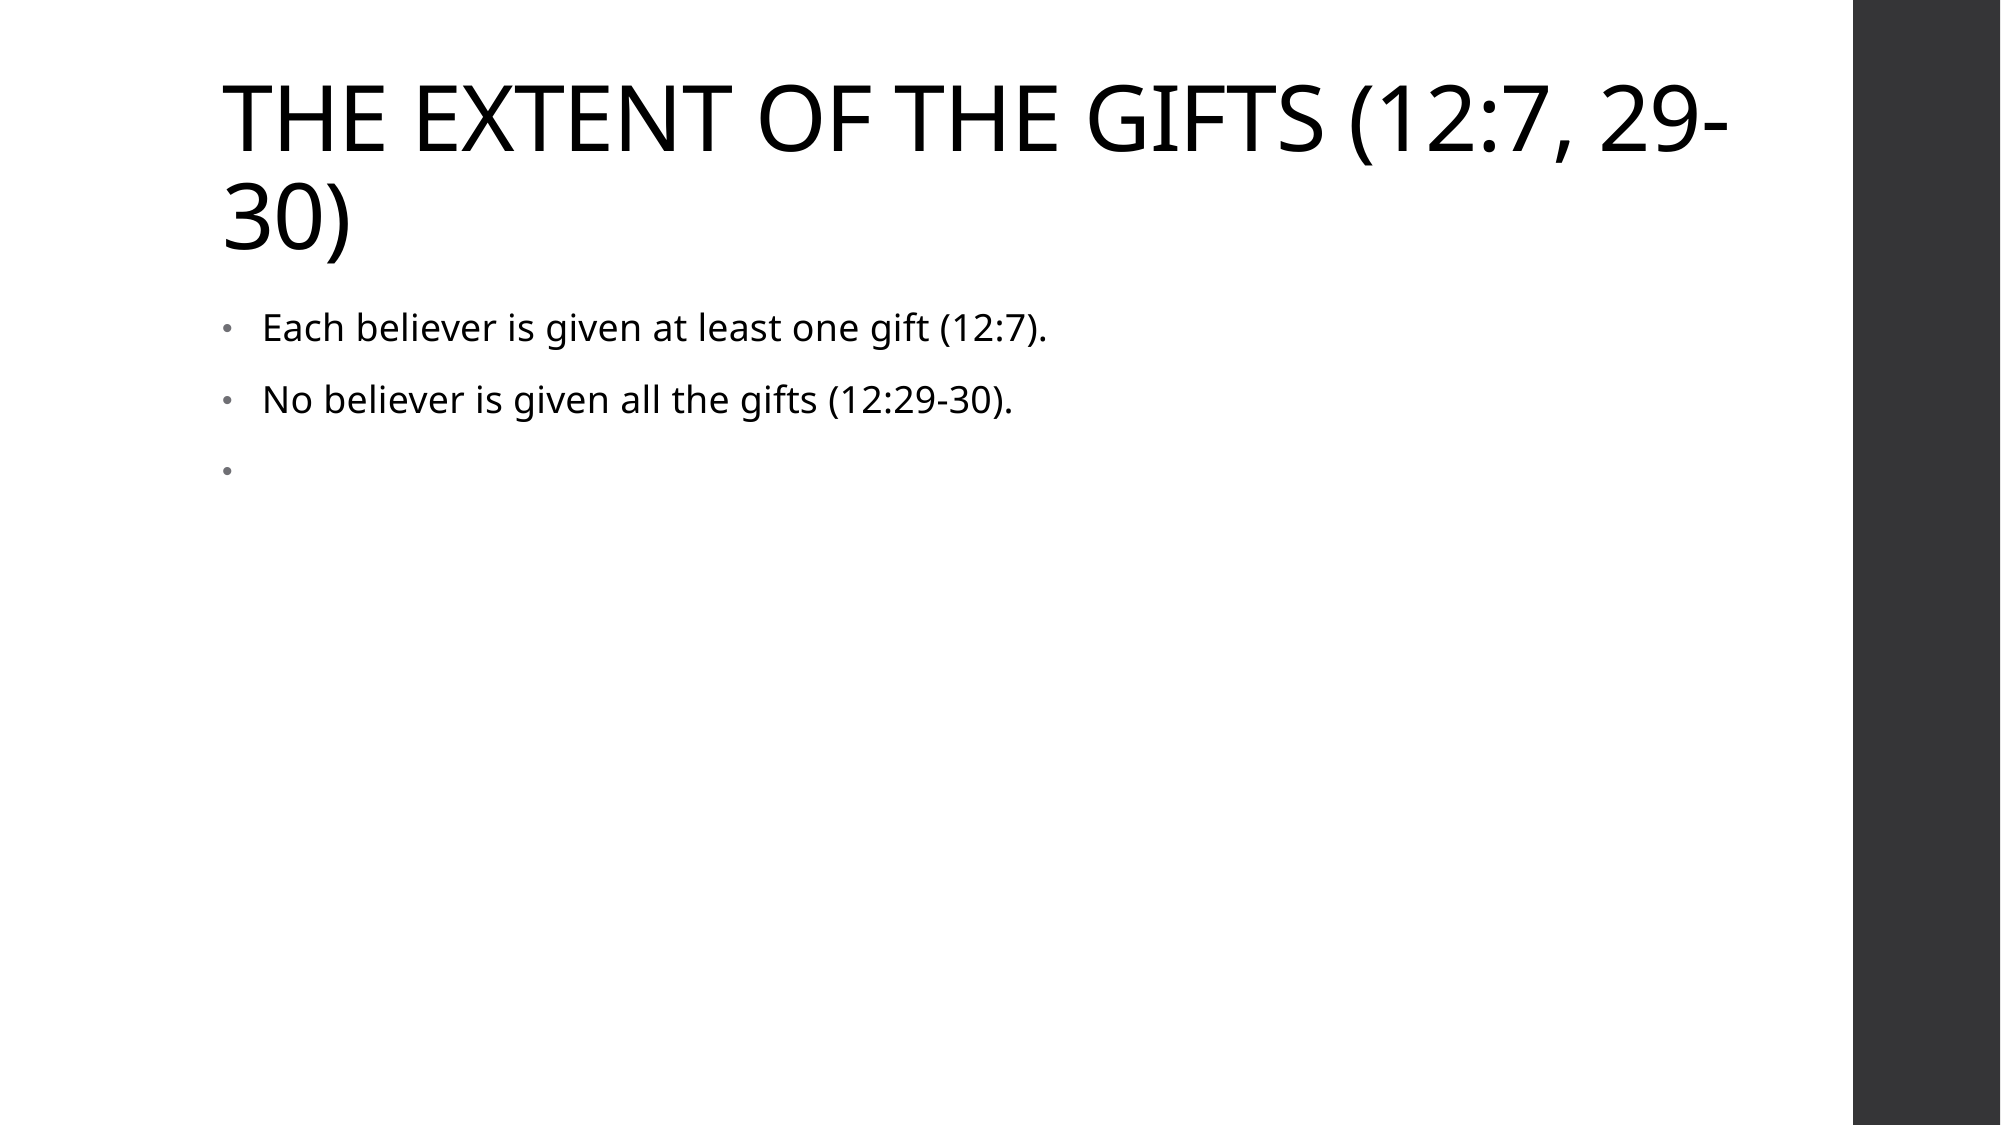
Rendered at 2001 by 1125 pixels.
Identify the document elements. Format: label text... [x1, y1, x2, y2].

title THE EXTENT OF THE GIFTS (12:7, 29-30) [206, 60, 1797, 278]
list Each believer is given at least one gift (12:7). No believer is given all the gifts (12:29-30). [206, 299, 1617, 1014]
